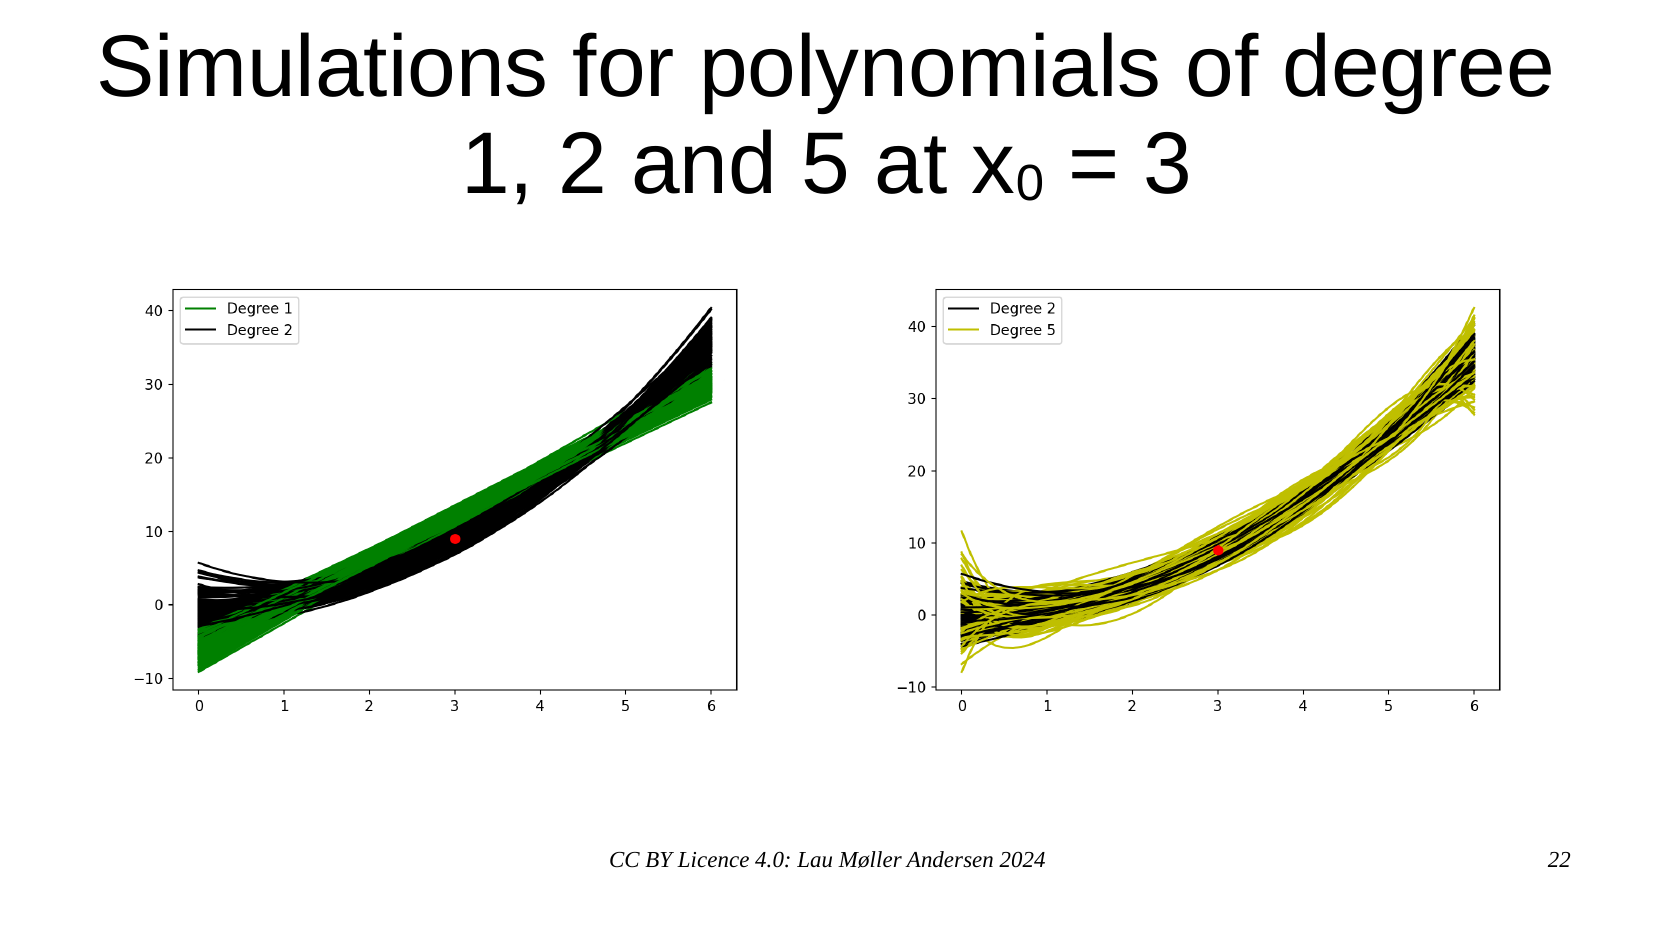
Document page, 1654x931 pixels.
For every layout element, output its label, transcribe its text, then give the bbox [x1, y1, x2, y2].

title Simulations for polynomials of degree 1, 2 and 5 at x0 = 3 [82, 16, 1571, 213]
picture [845, 227, 1572, 747]
picture [82, 227, 809, 747]
